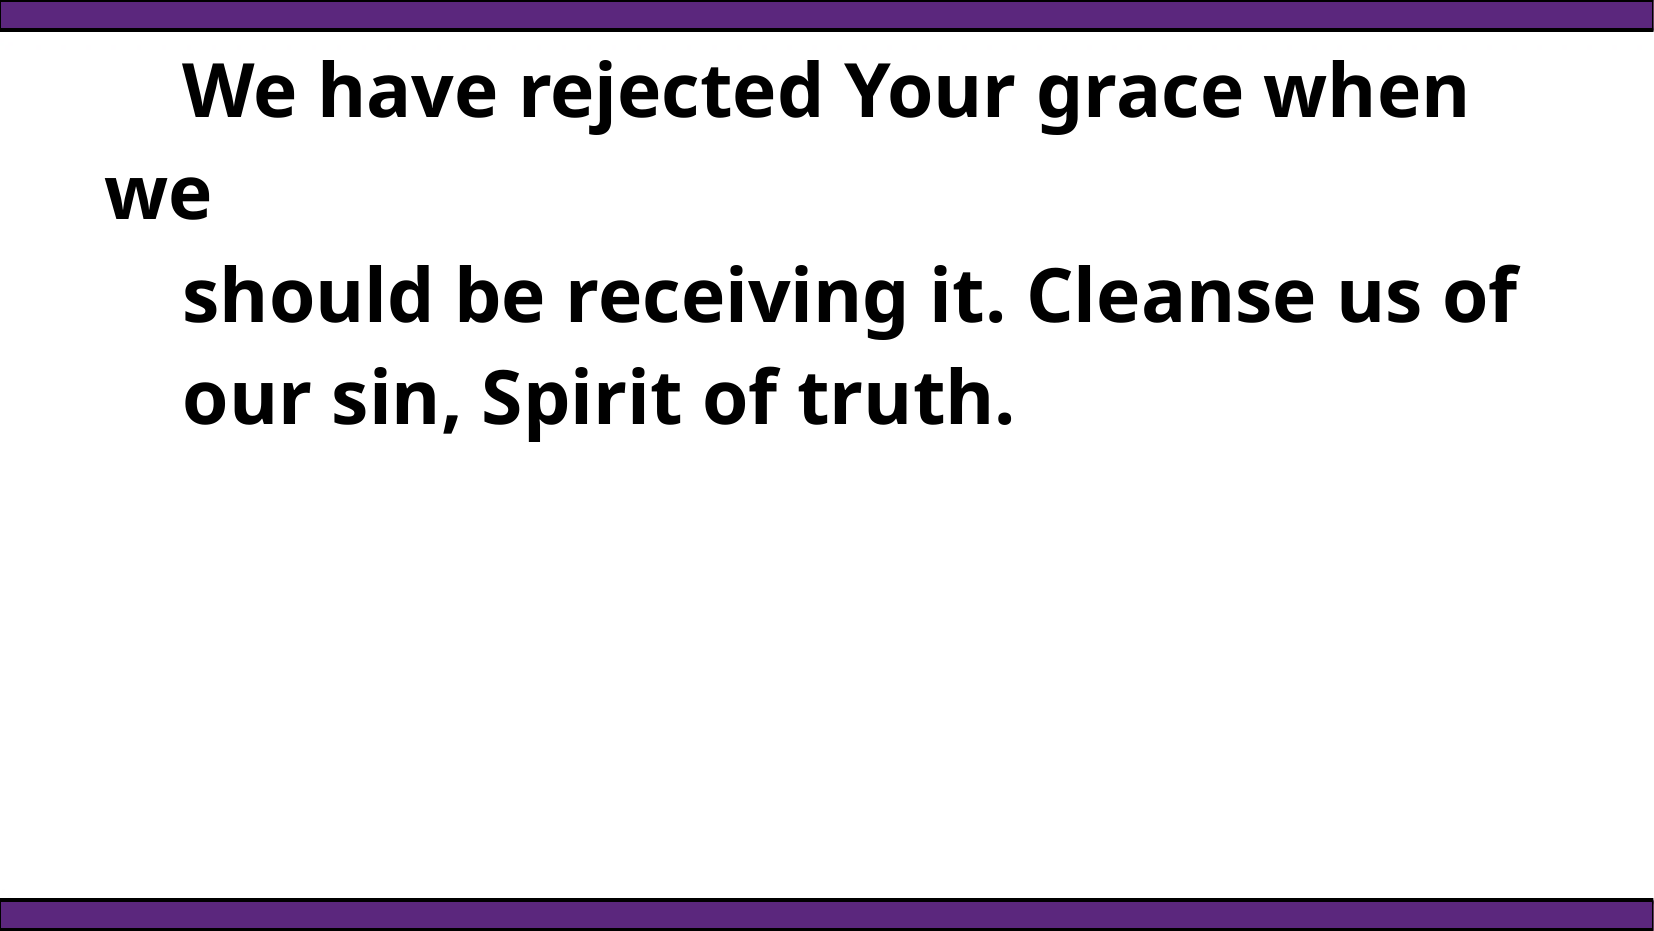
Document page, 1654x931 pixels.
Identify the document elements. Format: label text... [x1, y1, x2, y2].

text_box [0, 0, 1654, 31]
text_box We have rejected Your grace when we should be receiving it. Cleanse us of our sin, Spirit of truth. [90, 30, 1576, 345]
text_box [0, 900, 1654, 931]
picture [0, 31, 1654, 900]
